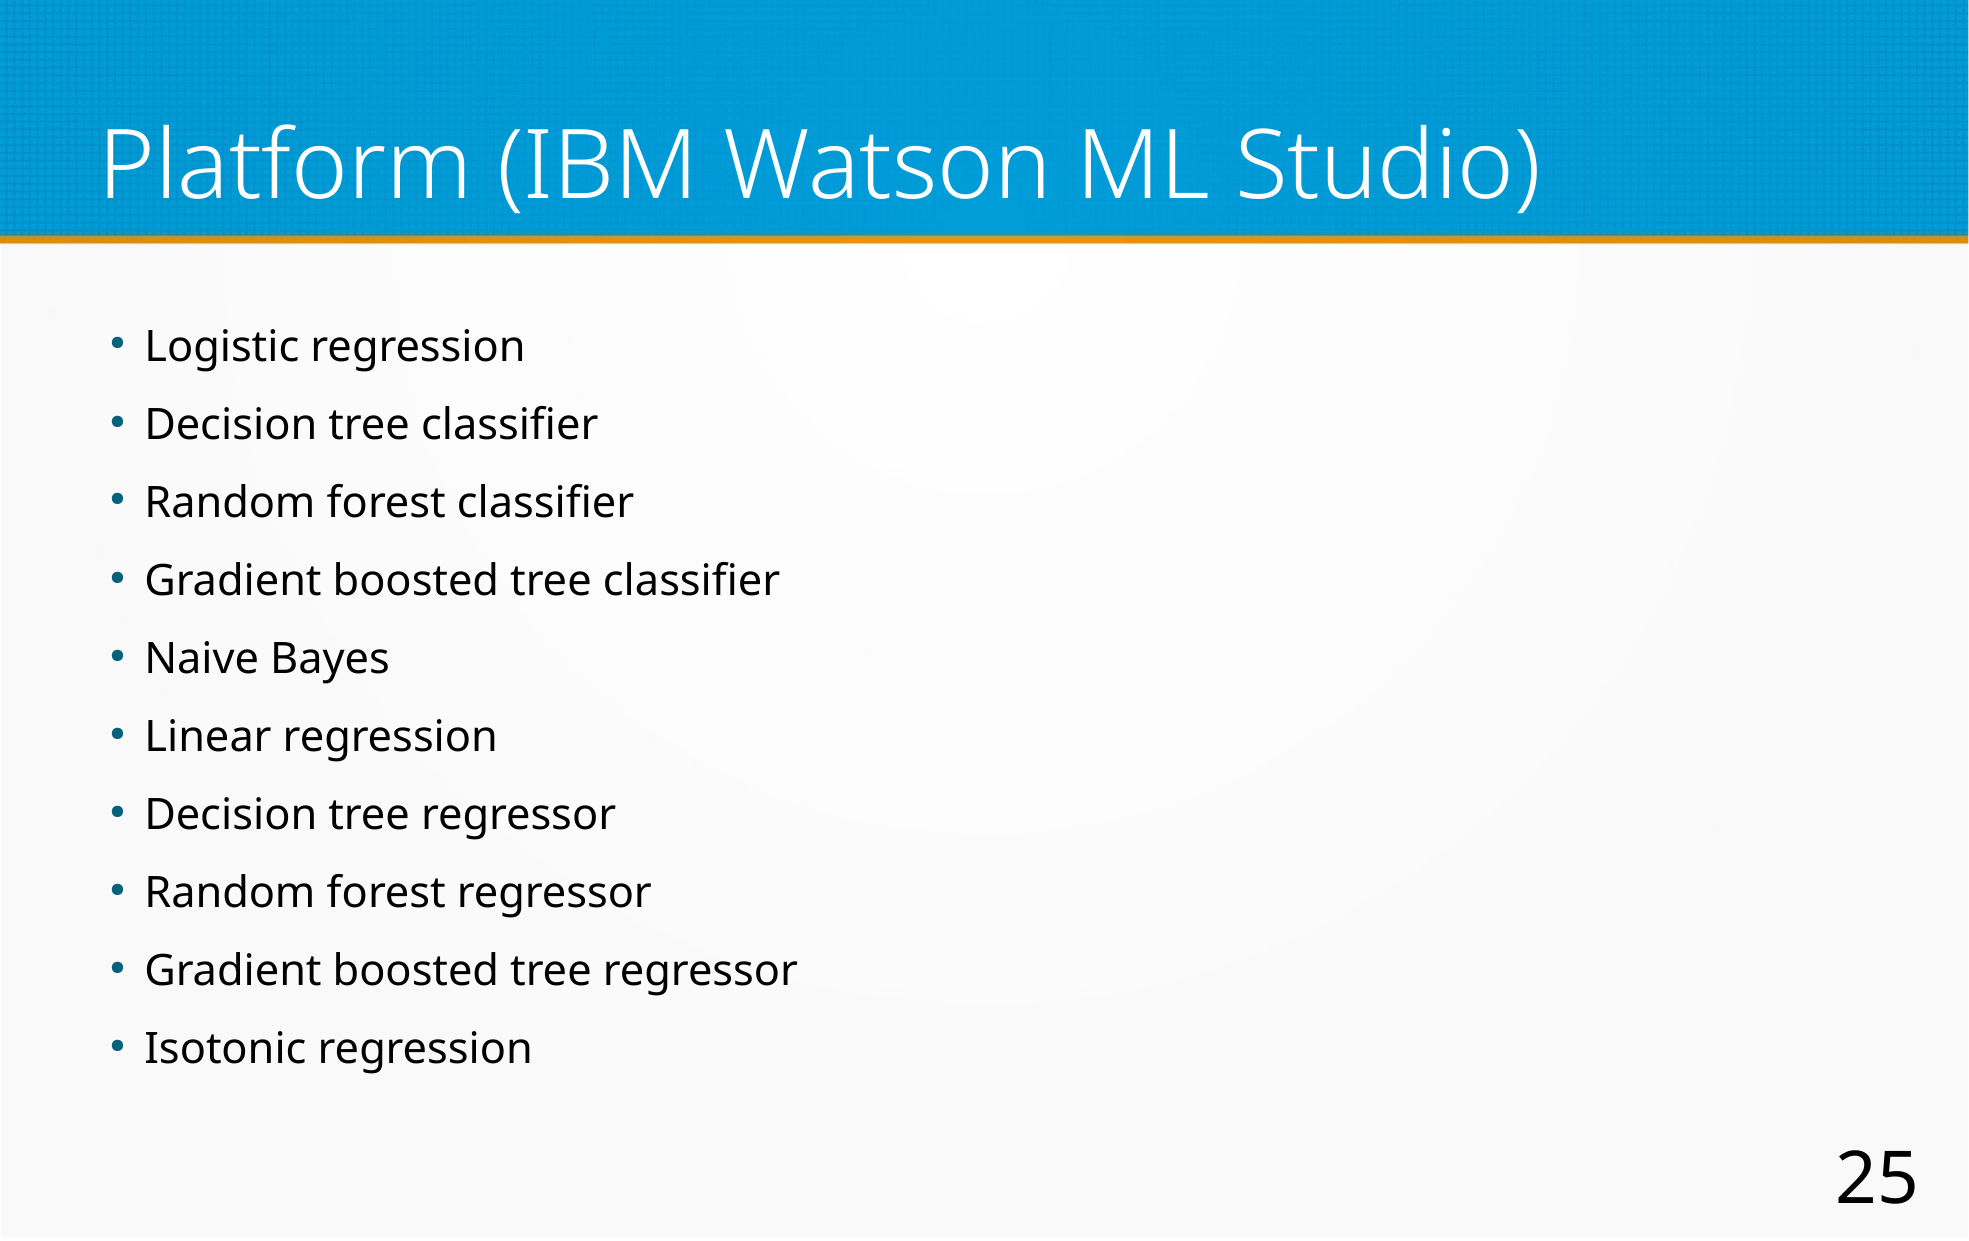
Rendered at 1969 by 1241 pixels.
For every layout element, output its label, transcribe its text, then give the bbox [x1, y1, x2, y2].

text_box 25 [1830, 1127, 1966, 1224]
picture [0, 233, 1969, 1241]
list Logistic regression Decision tree classifier Random forest classifier Gradient boosted tree classifier Naive Bayes Linear regression Decision tree regressor Random forest regressor Gradient boosted tree regressor Isotonic regression [98, 315, 1861, 1081]
title Platform (IBM Watson ML Studio) [98, 19, 1870, 227]
